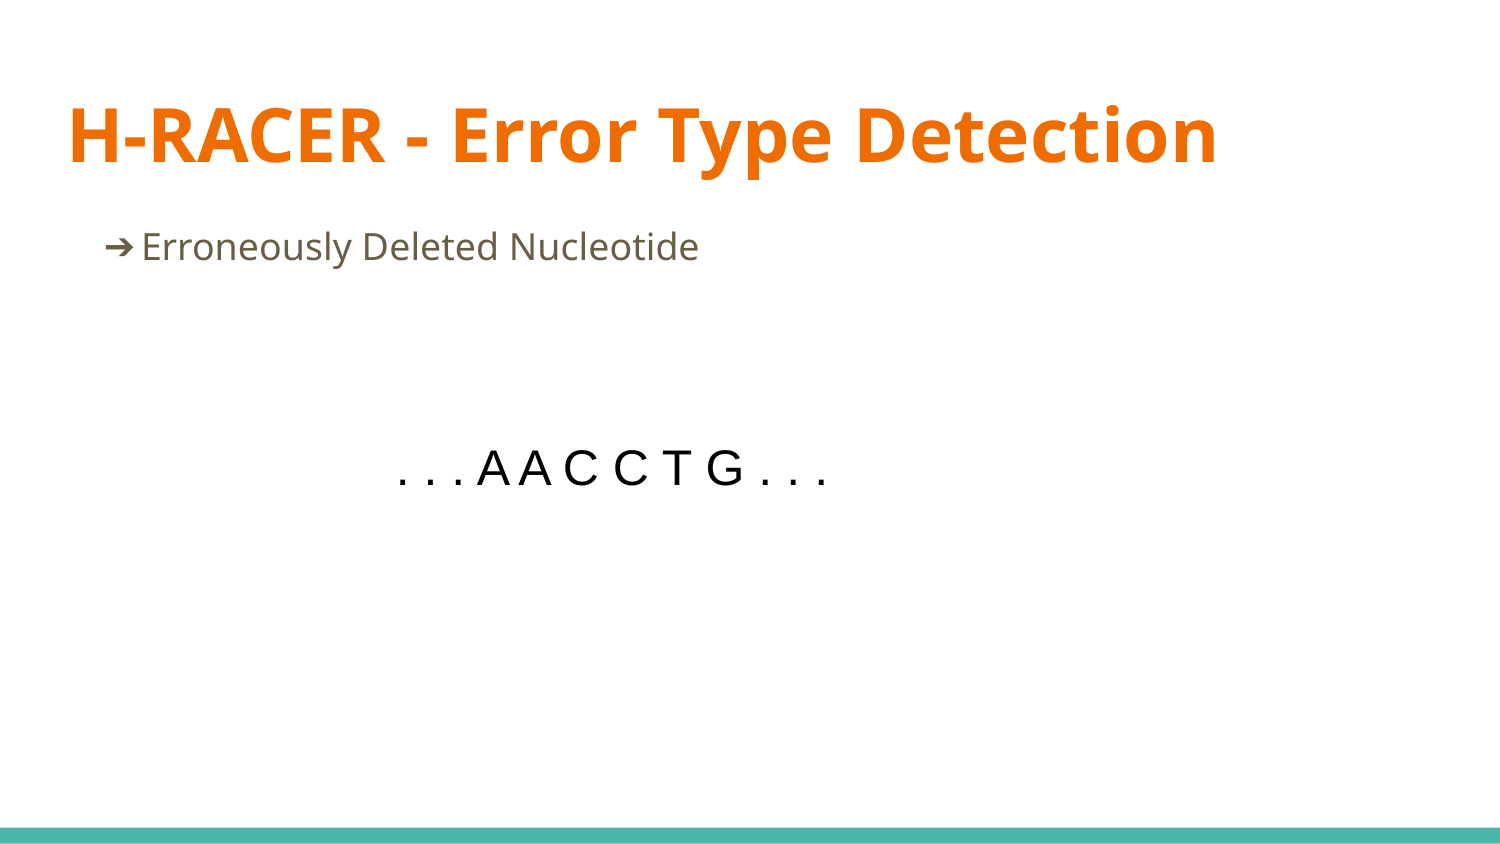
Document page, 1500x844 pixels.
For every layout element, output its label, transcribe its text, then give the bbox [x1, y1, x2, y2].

text_box . . . A A C C T G . . . [380, 419, 1073, 552]
list Erroneously Deleted Nucleotide [51, 207, 1449, 750]
title H-RACER - Error Type Detection [51, 72, 1449, 189]
